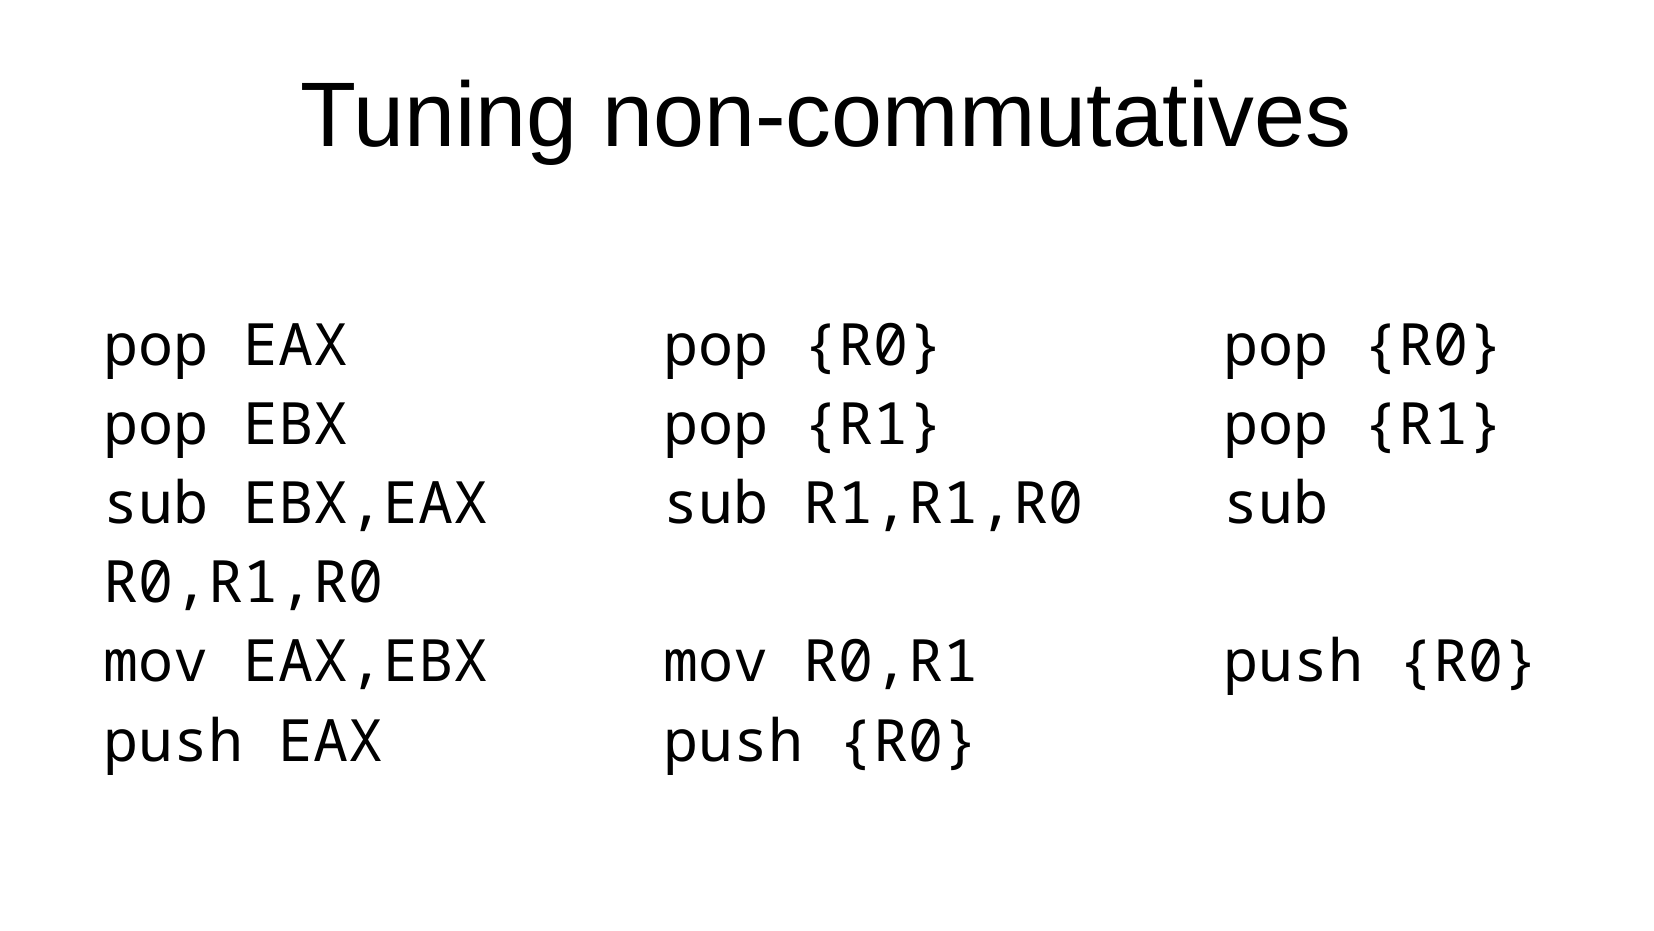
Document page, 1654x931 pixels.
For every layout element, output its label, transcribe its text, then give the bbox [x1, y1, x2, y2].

title Tuning non-commutatives [82, 37, 1571, 193]
text_box pop EAX pop {R0} pop {R0} pop EBX pop {R1} pop {R1} sub EBX,EAX sub R1,R1,R0 sub R0,R1,R0 mov EAX,EBX mov R0,R1 push {R0} push EAX push {R0} [88, 295, 1565, 718]
